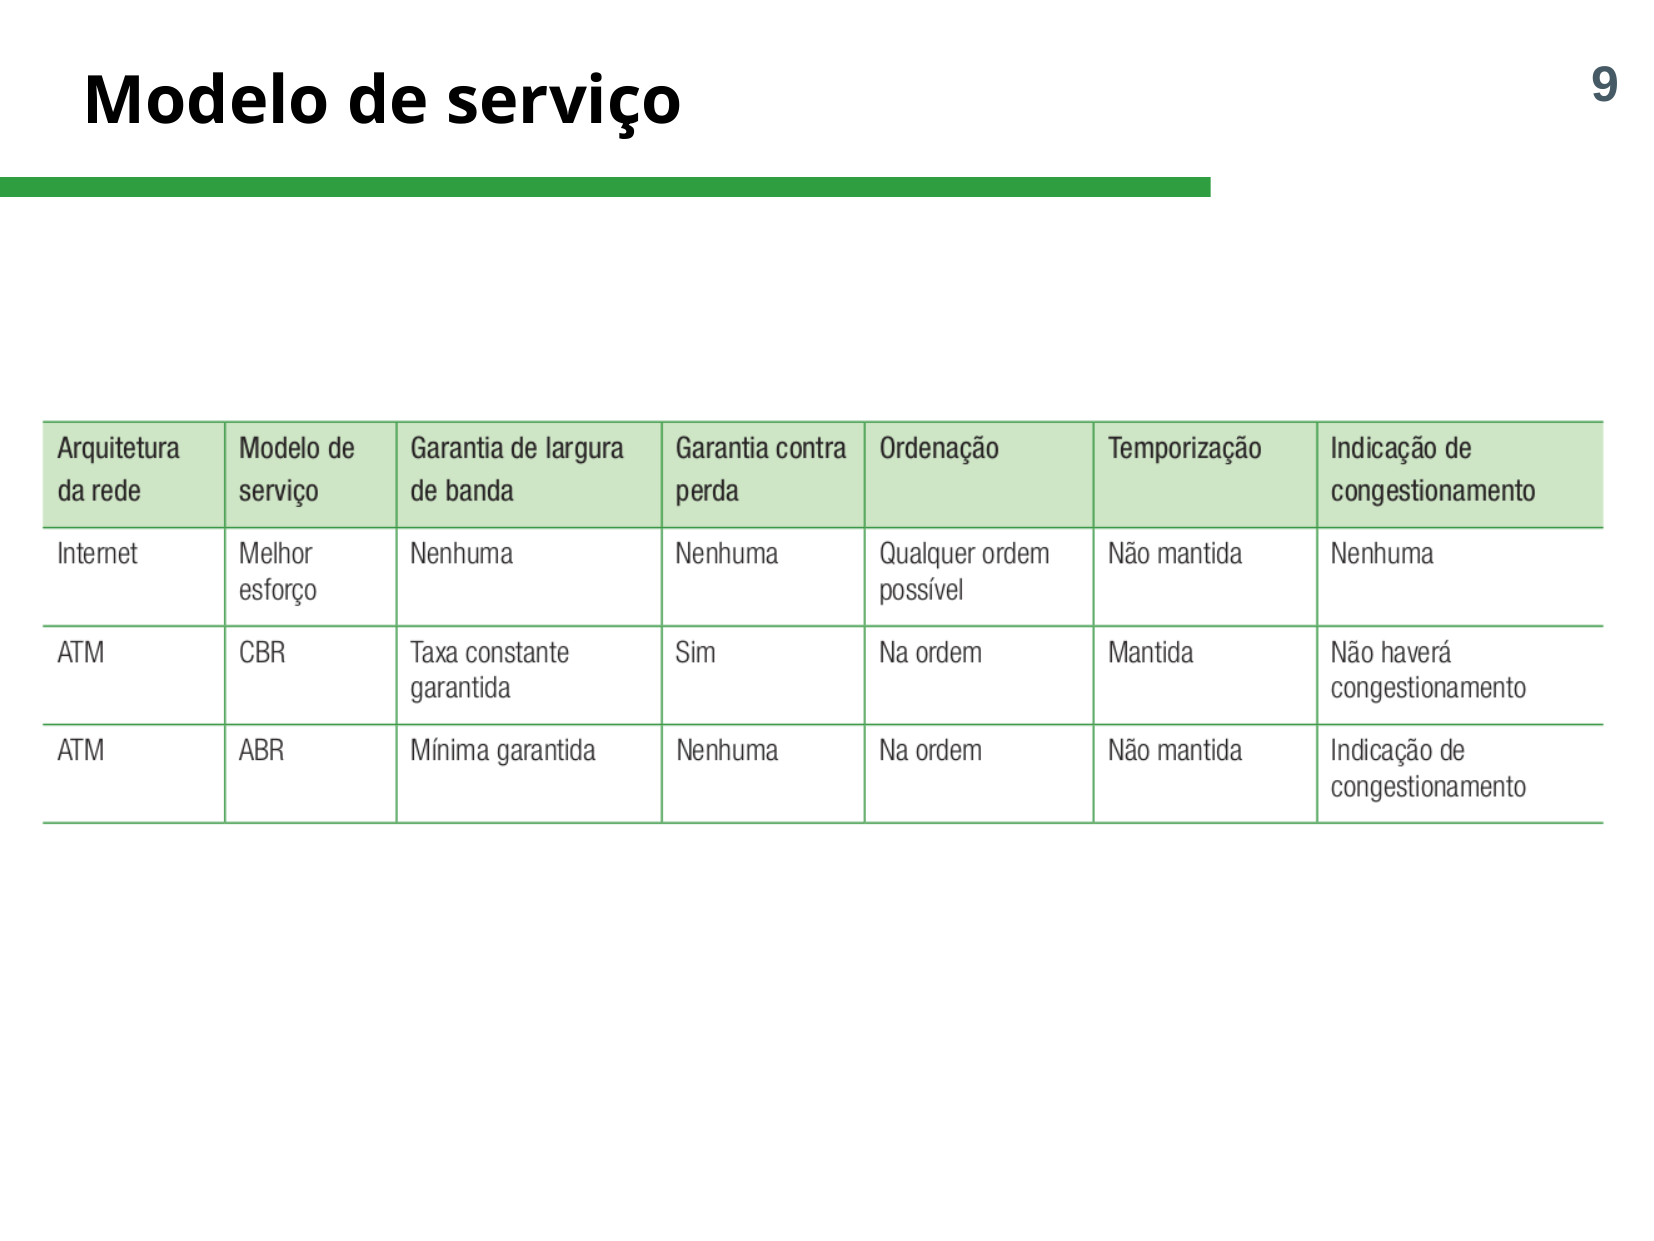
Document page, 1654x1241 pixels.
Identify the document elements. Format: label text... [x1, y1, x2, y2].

title Modelo de serviço [82, 0, 1152, 202]
picture [29, 408, 1620, 853]
